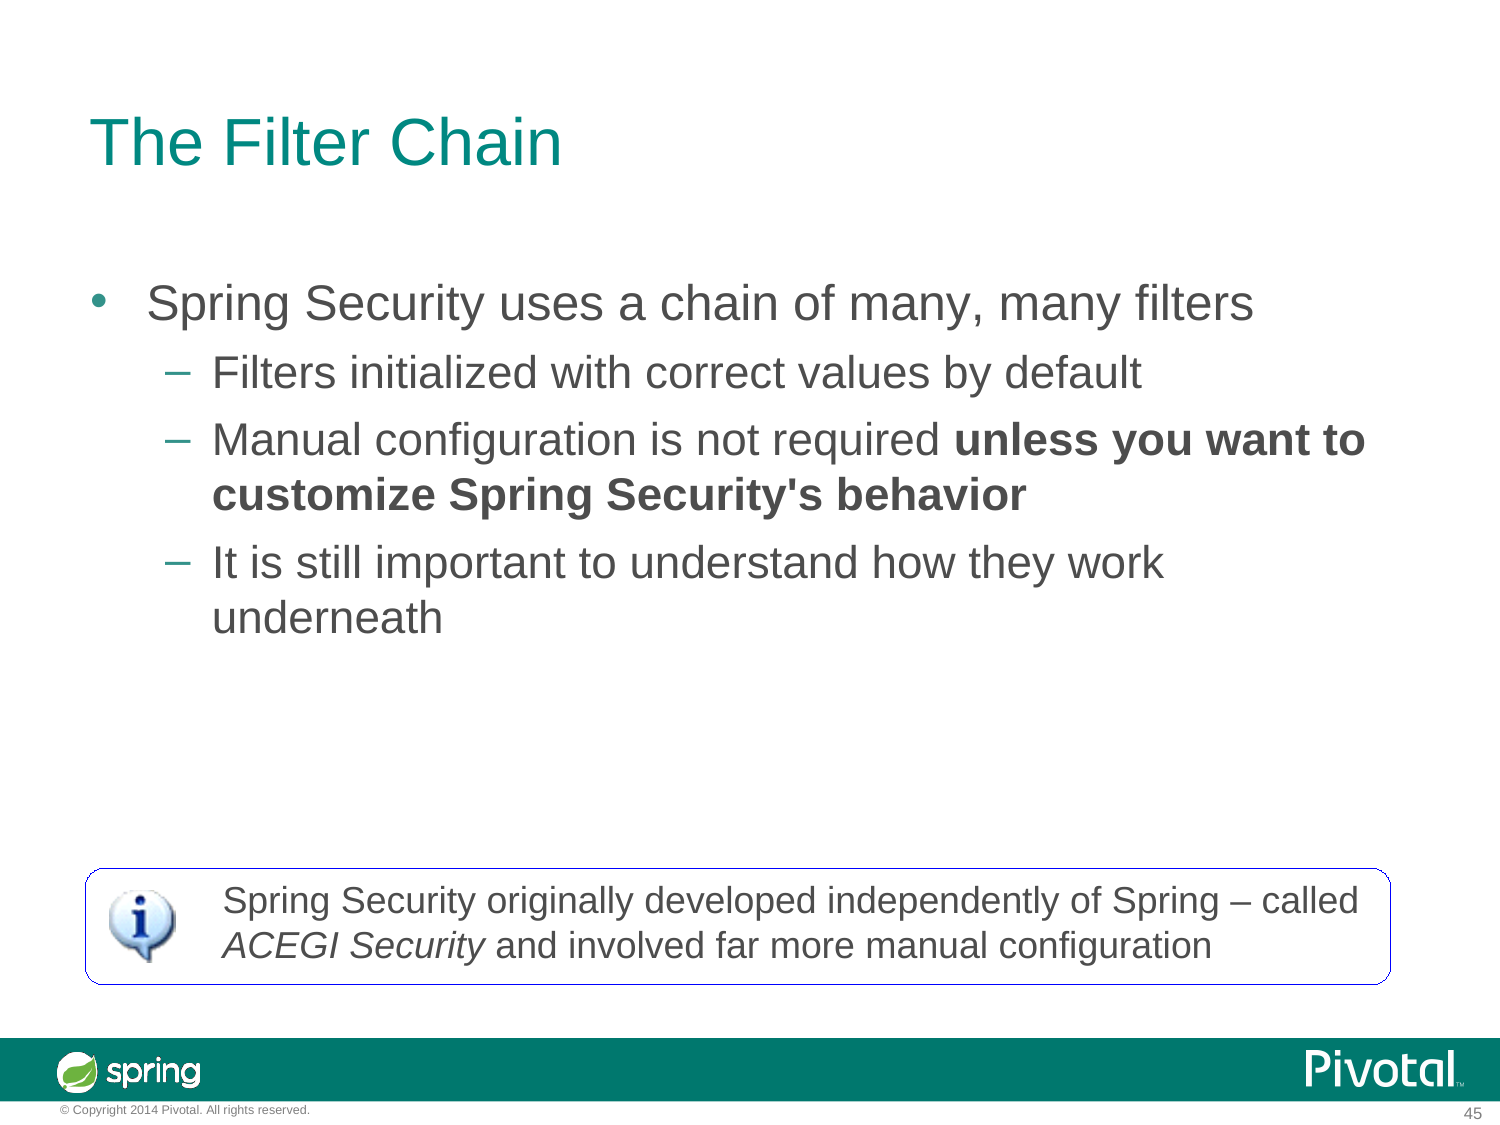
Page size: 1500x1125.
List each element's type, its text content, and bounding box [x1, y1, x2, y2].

text_box [85, 868, 207, 985]
picture [32, 1041, 210, 1103]
list Spring Security uses a chain of many, many filters Filters initialized with correct values by default Manual configuration is not required unless you want to customize Spring Security's behavior It is still important to understand how they work underneath [75, 262, 1426, 1005]
text_box Spring Security originally developed independently of Spring – called ACEGI Security and involved far more manual configuration [207, 868, 1382, 985]
title The Filter Chain [75, 91, 1426, 187]
picture [109, 890, 176, 963]
picture [1306, 1050, 1464, 1087]
text_box [1382, 871, 1391, 982]
